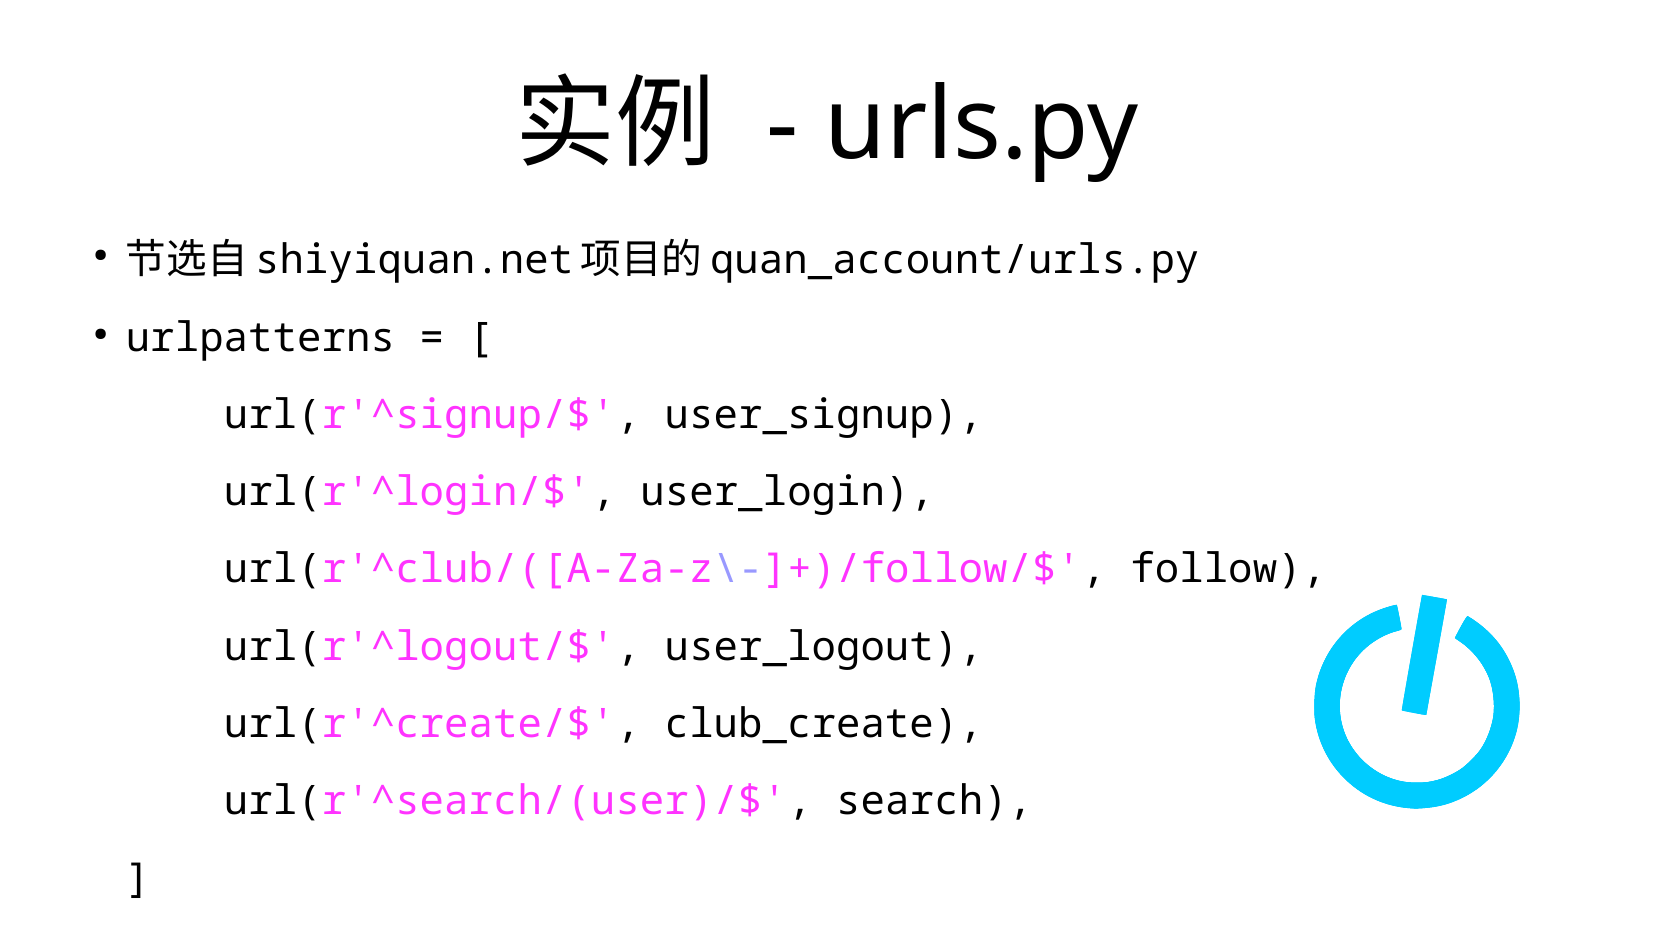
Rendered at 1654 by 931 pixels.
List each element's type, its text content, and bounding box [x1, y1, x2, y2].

list 节选自shiyiquan.net项目的quan_account/urls.py urlpatterns = [ url(r'^signup/$', user_signup), url(r'^login/$', user_login), url(r'^club/([A-Za-z\-]+)/follow/$', follow), url(r'^logout/$', user_logout), url(r'^create/$', club_create), url(r'^search/(user)/$', search), ] [82, 217, 1571, 910]
title 实例 - urls.py [82, 37, 1571, 193]
